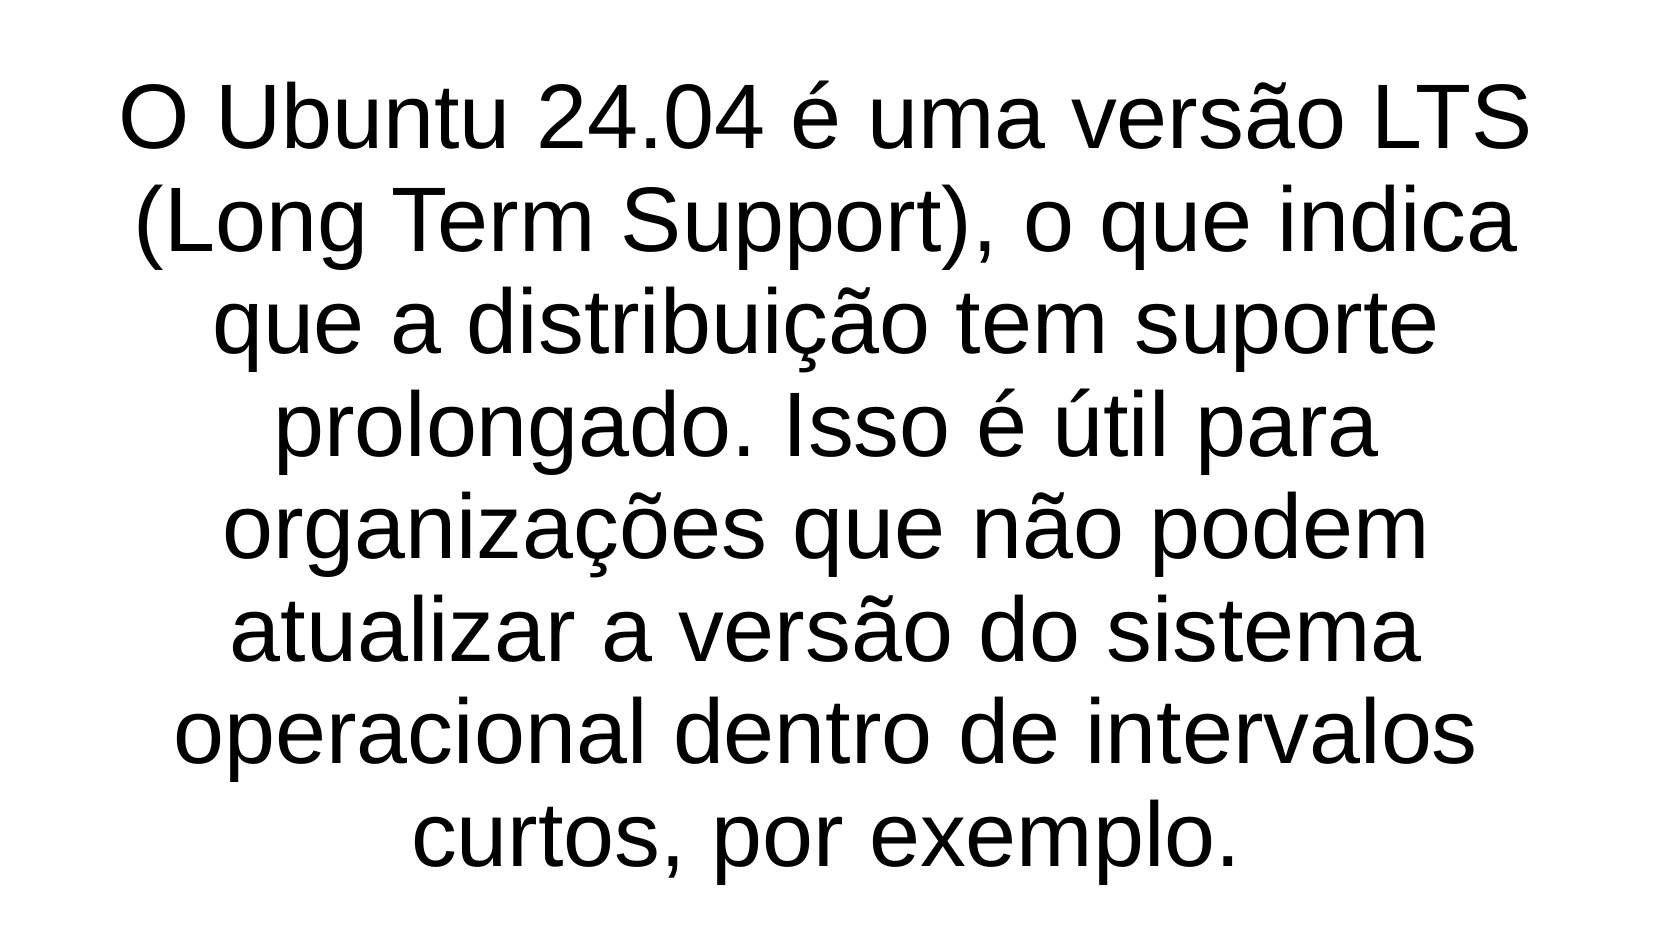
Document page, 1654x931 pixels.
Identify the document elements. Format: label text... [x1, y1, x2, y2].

title O Ubuntu 24.04 é uma versão LTS (Long Term Support), o que indica que a distribuição tem suporte prolongado. Isso é útil para organizações que não podem atualizar a versão do sistema operacional dentro de intervalos curtos, por exemplo. [82, 65, 1571, 886]
